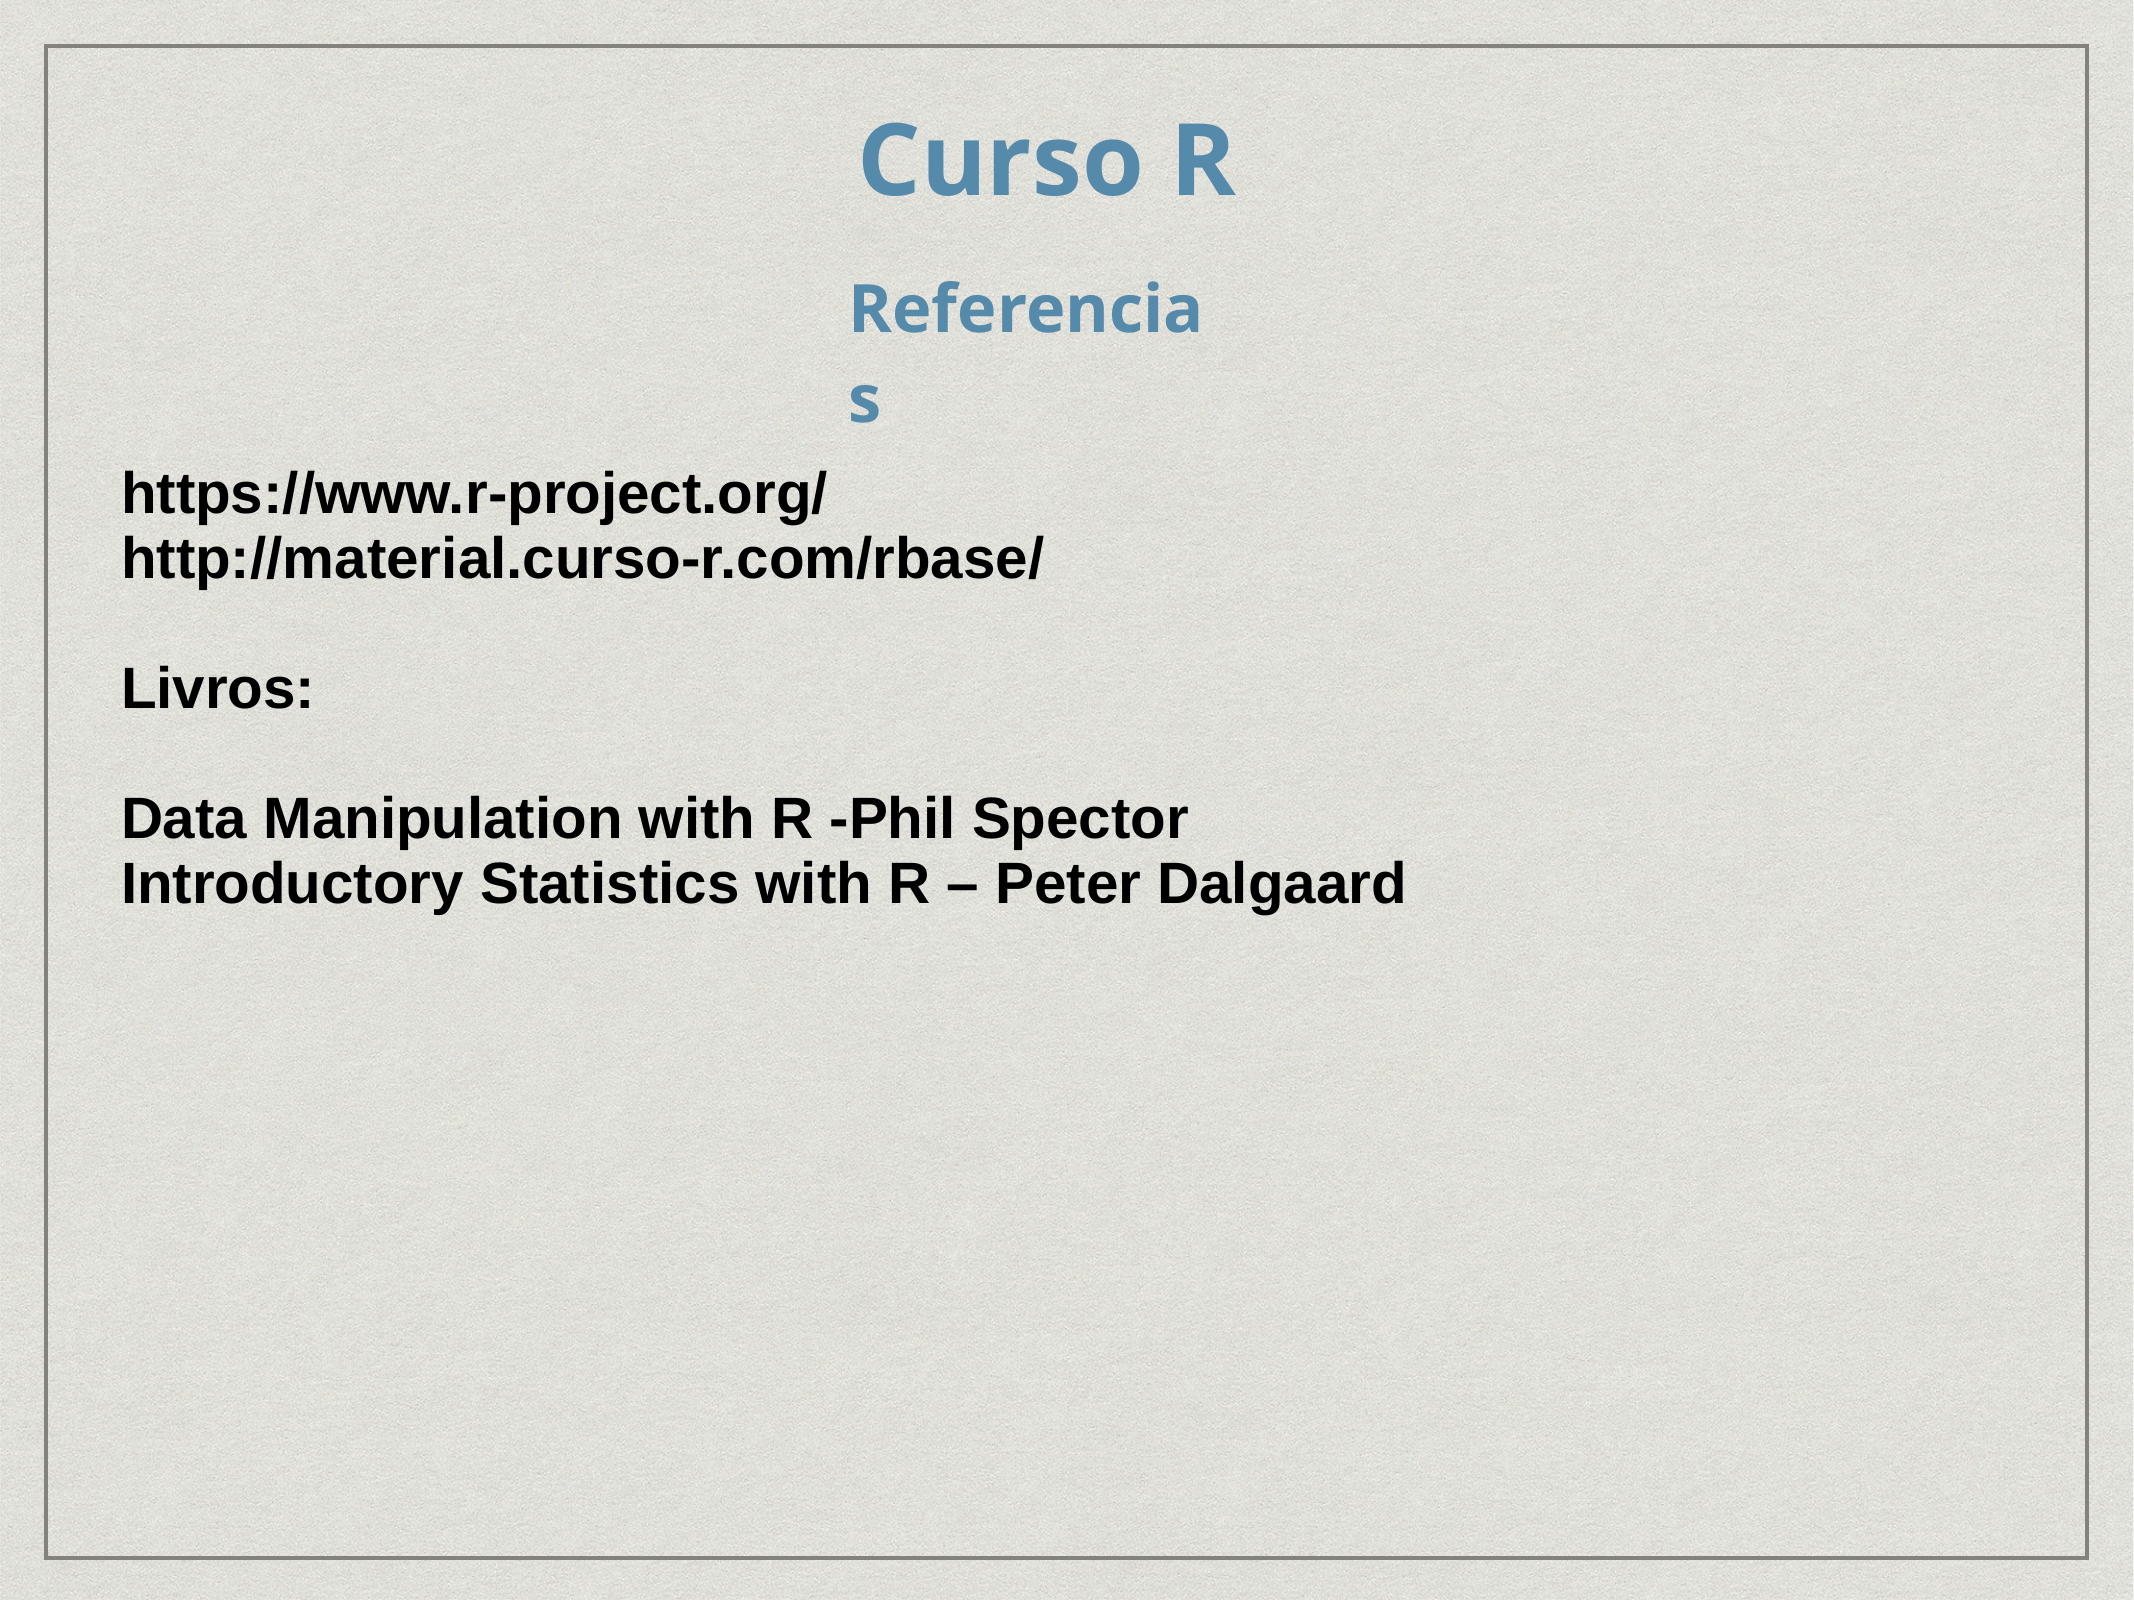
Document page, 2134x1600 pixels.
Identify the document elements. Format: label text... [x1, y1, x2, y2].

text_box Referencias [833, 253, 1242, 344]
title Curso R [170, 42, 1963, 408]
text_box https://www.r-project.org/ http://material.curso-r.com/rbase/ Livros: Data Manipulation with R -Phil Spector Introductory Statistics with R – Peter Dalgaard [106, 453, 1961, 1119]
picture [0, 0, 2134, 1600]
